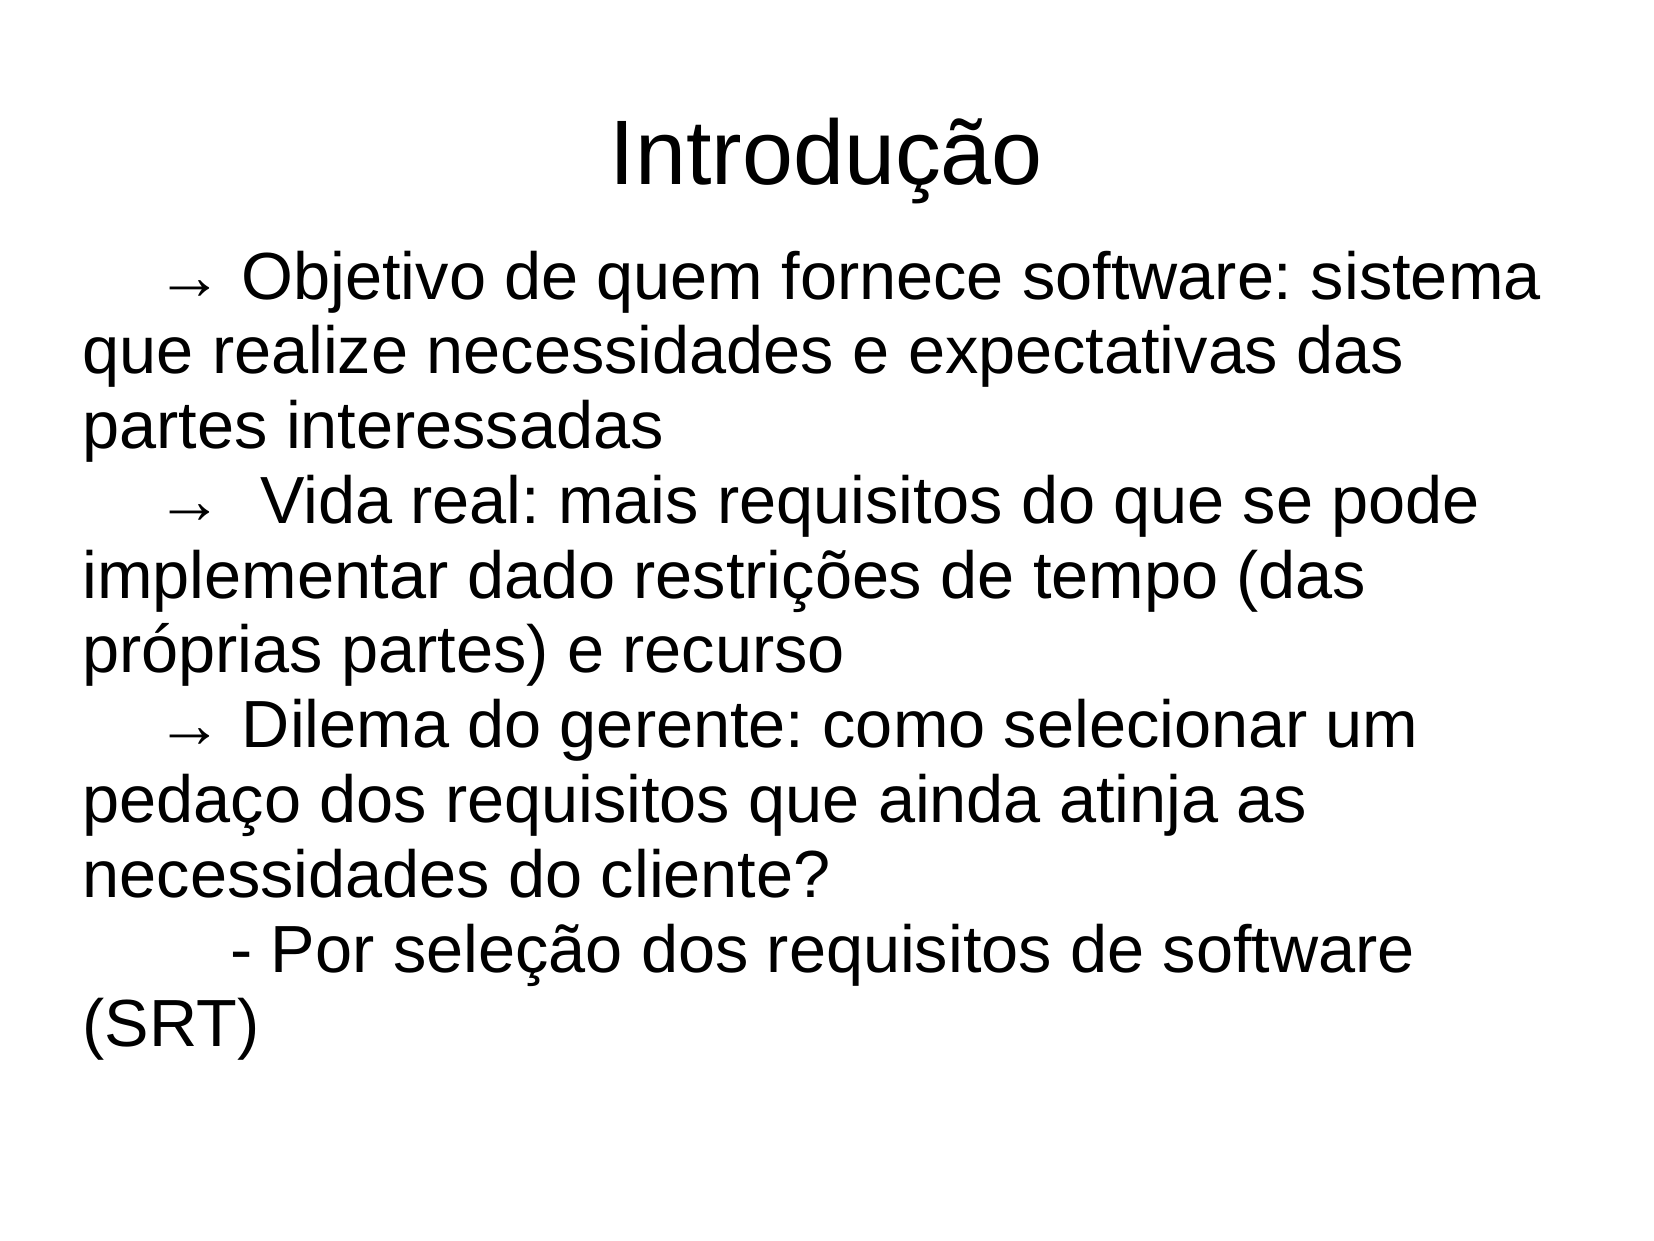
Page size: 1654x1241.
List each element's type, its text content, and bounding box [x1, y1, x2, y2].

title Introdução [82, 49, 1571, 238]
subtitle → Objetivo de quem fornece software: sistema que realize necessidades e expectativas das partes interessadas → Vida real: mais requisitos do que se pode implementar dado restrições de tempo (das próprias partes) e recurso → Dilema do gerente: como selecionar um pedaço dos requisitos que ainda atinja as necessidades do cliente? - Por seleção dos requisitos de software (SRT) [82, 238, 1571, 1062]
